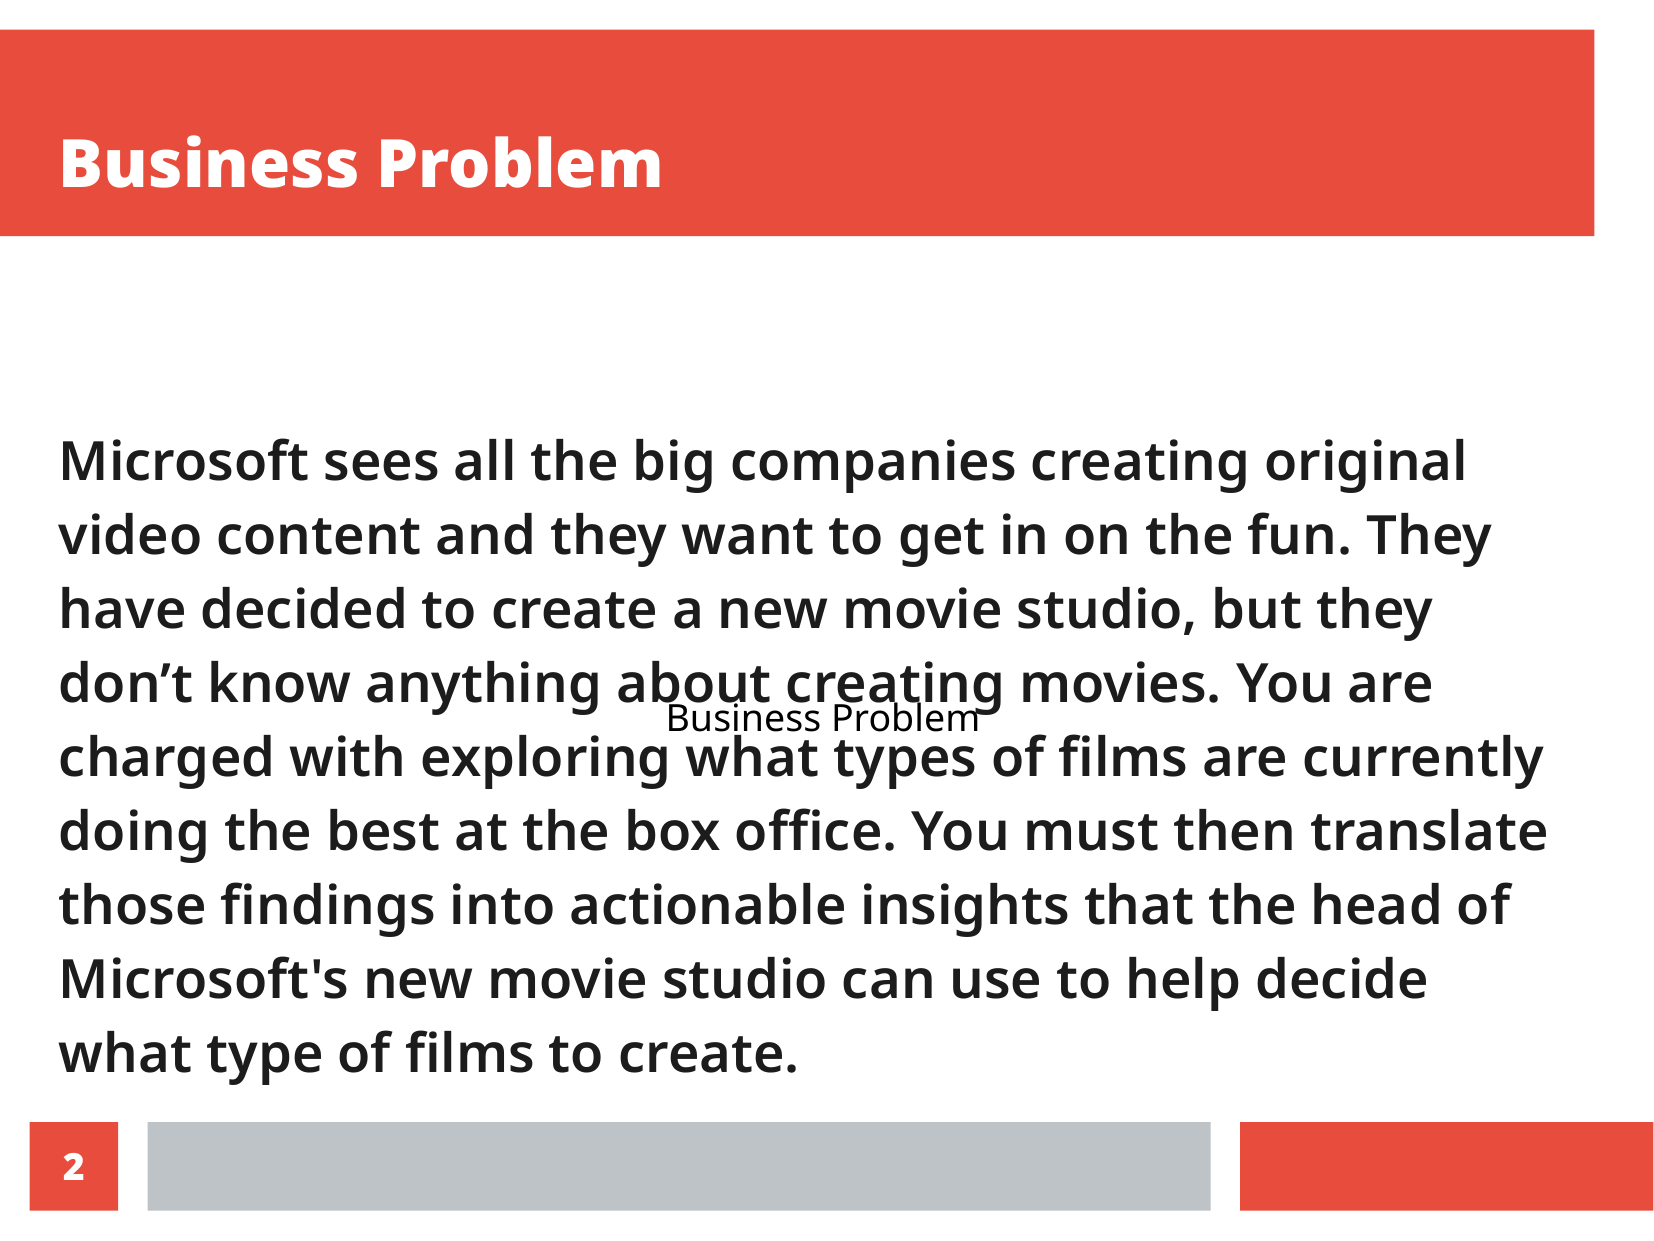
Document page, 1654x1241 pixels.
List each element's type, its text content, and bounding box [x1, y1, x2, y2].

text_box Business Problem [650, 684, 1011, 743]
list Microsoft sees all the big companies creating original video content and they want to get in on the fun. They have decided to create a new movie studio, but they don’t know anything about creating movies. You are charged with exploring what types of films are currently doing the best at the box office. You must then translate those findings into actionable insights that the head of Microsoft's new movie studio can use to help decide what type of films to create. [59, 324, 1565, 1093]
title Business Problem Business Problem [59, 59, 1595, 207]
